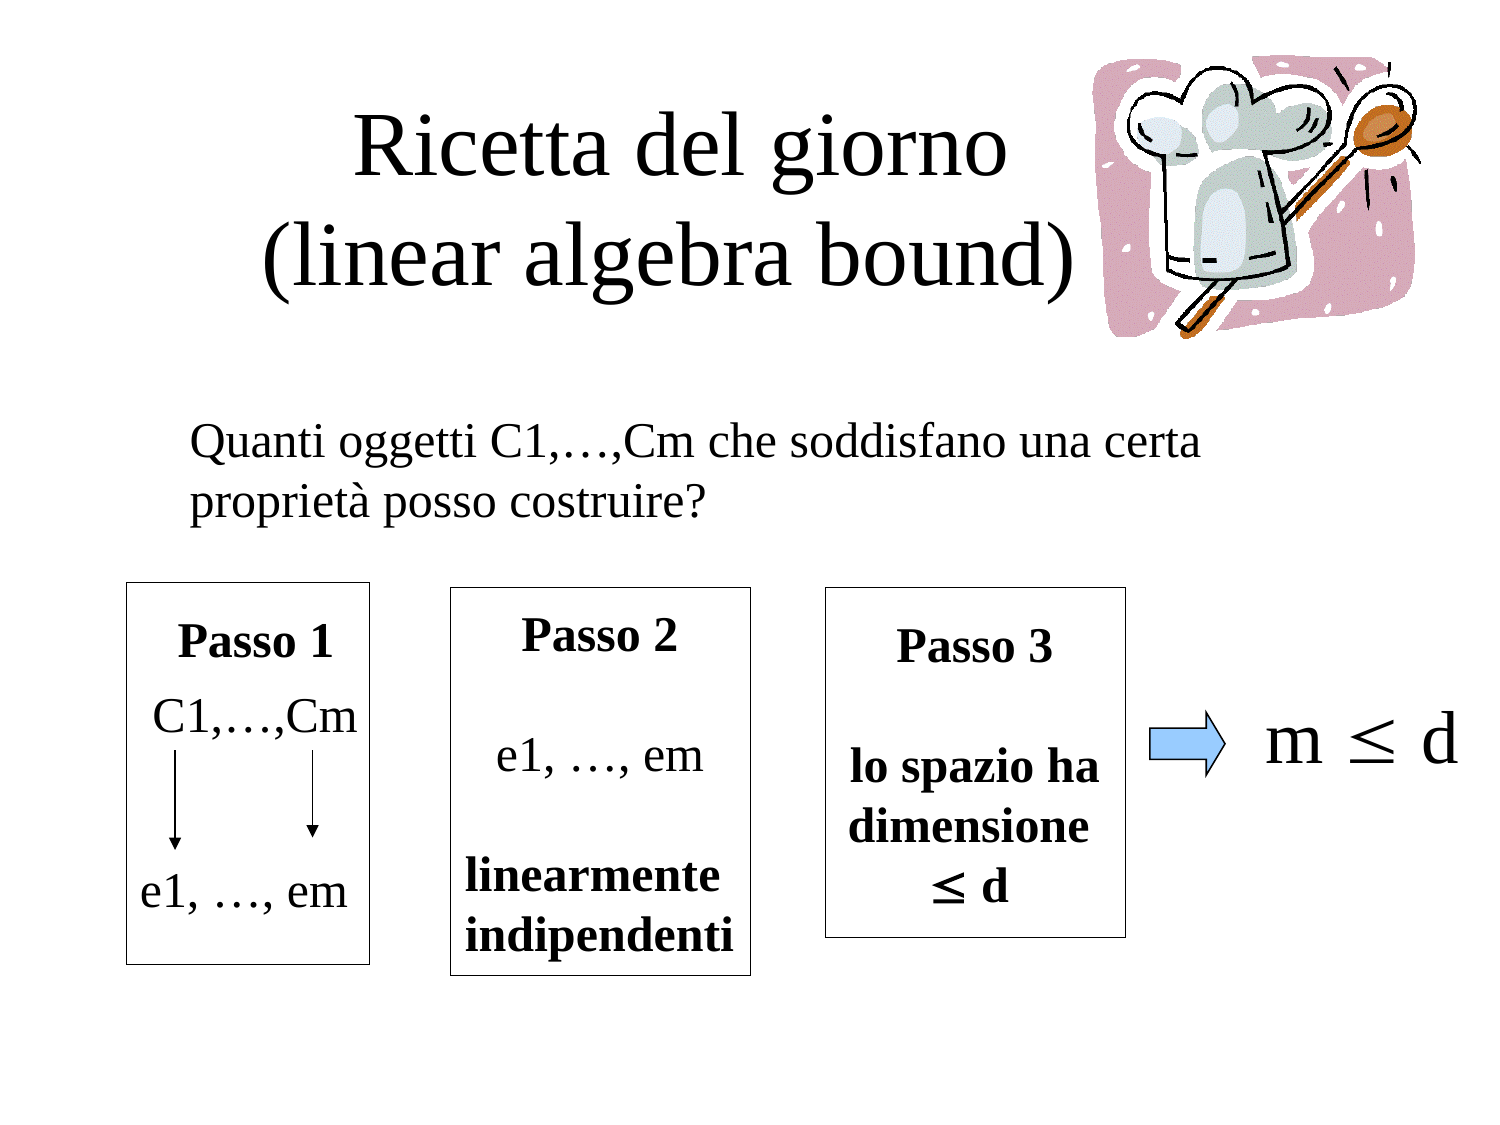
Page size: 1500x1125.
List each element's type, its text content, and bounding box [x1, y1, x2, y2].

picture [1087, 49, 1426, 344]
text_box Quanti oggetti C1,…,Cm che soddisfano una certa proprietà posso costruire? [174, 399, 1291, 536]
text_box Passo 1 [162, 599, 350, 676]
text_box m  d [1251, 680, 1493, 787]
title Ricetta del giorno (linear algebra bound) [112, 76, 1087, 312]
text_box Passo 3 lo spazio ha dimensione  d [825, 587, 1126, 938]
text_box Passo 2 e1, …, em linearmente indipendenti [450, 587, 751, 976]
text_box e1, …, em [127, 849, 364, 926]
text_box [1149, 712, 1226, 776]
text_box C1,…,Cm [137, 674, 369, 751]
